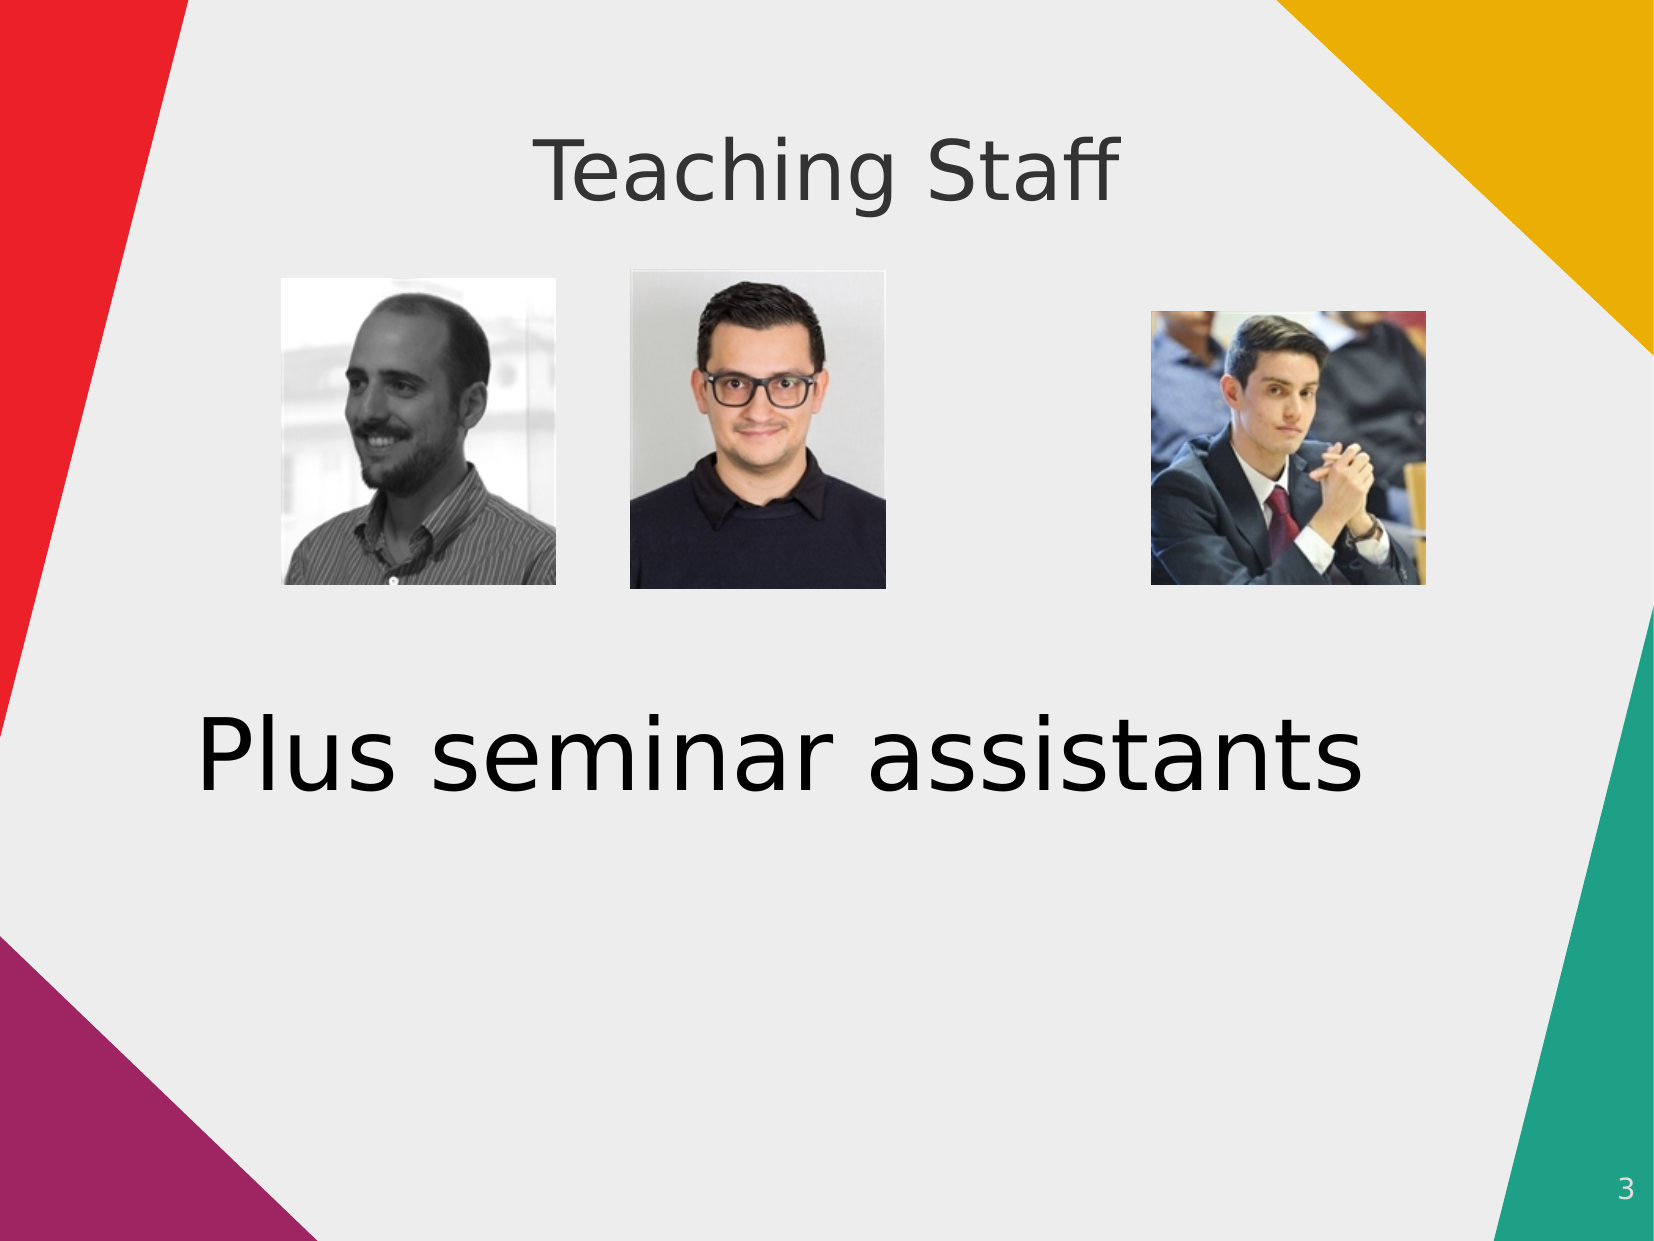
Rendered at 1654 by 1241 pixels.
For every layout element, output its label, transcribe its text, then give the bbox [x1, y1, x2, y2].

picture [630, 269, 886, 589]
title Teaching Staff [114, 73, 1539, 271]
text_box Plus seminar assistants [180, 690, 1471, 822]
picture [1151, 311, 1426, 586]
picture [281, 278, 556, 586]
